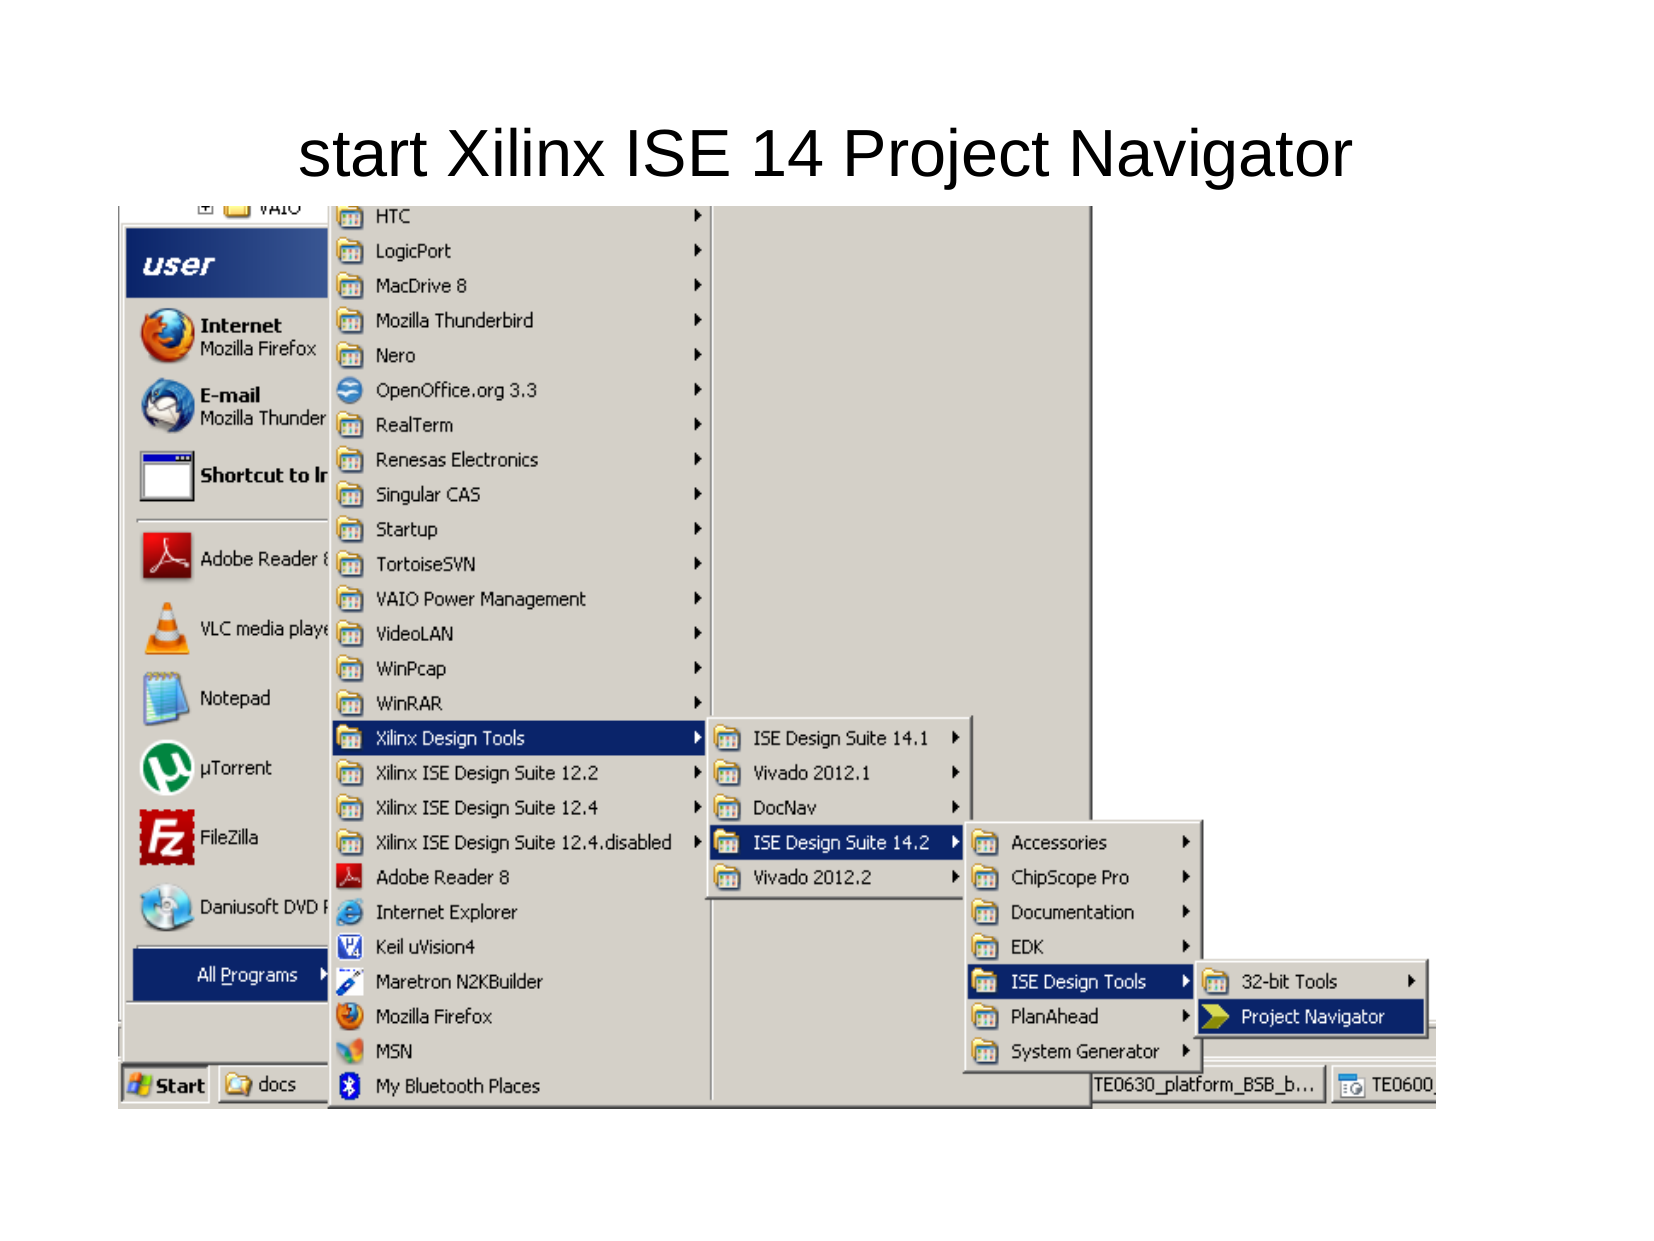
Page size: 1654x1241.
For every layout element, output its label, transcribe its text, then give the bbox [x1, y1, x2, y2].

title start Xilinx ISE 14 Project Navigator [82, 49, 1571, 257]
picture [118, 206, 1436, 1109]
